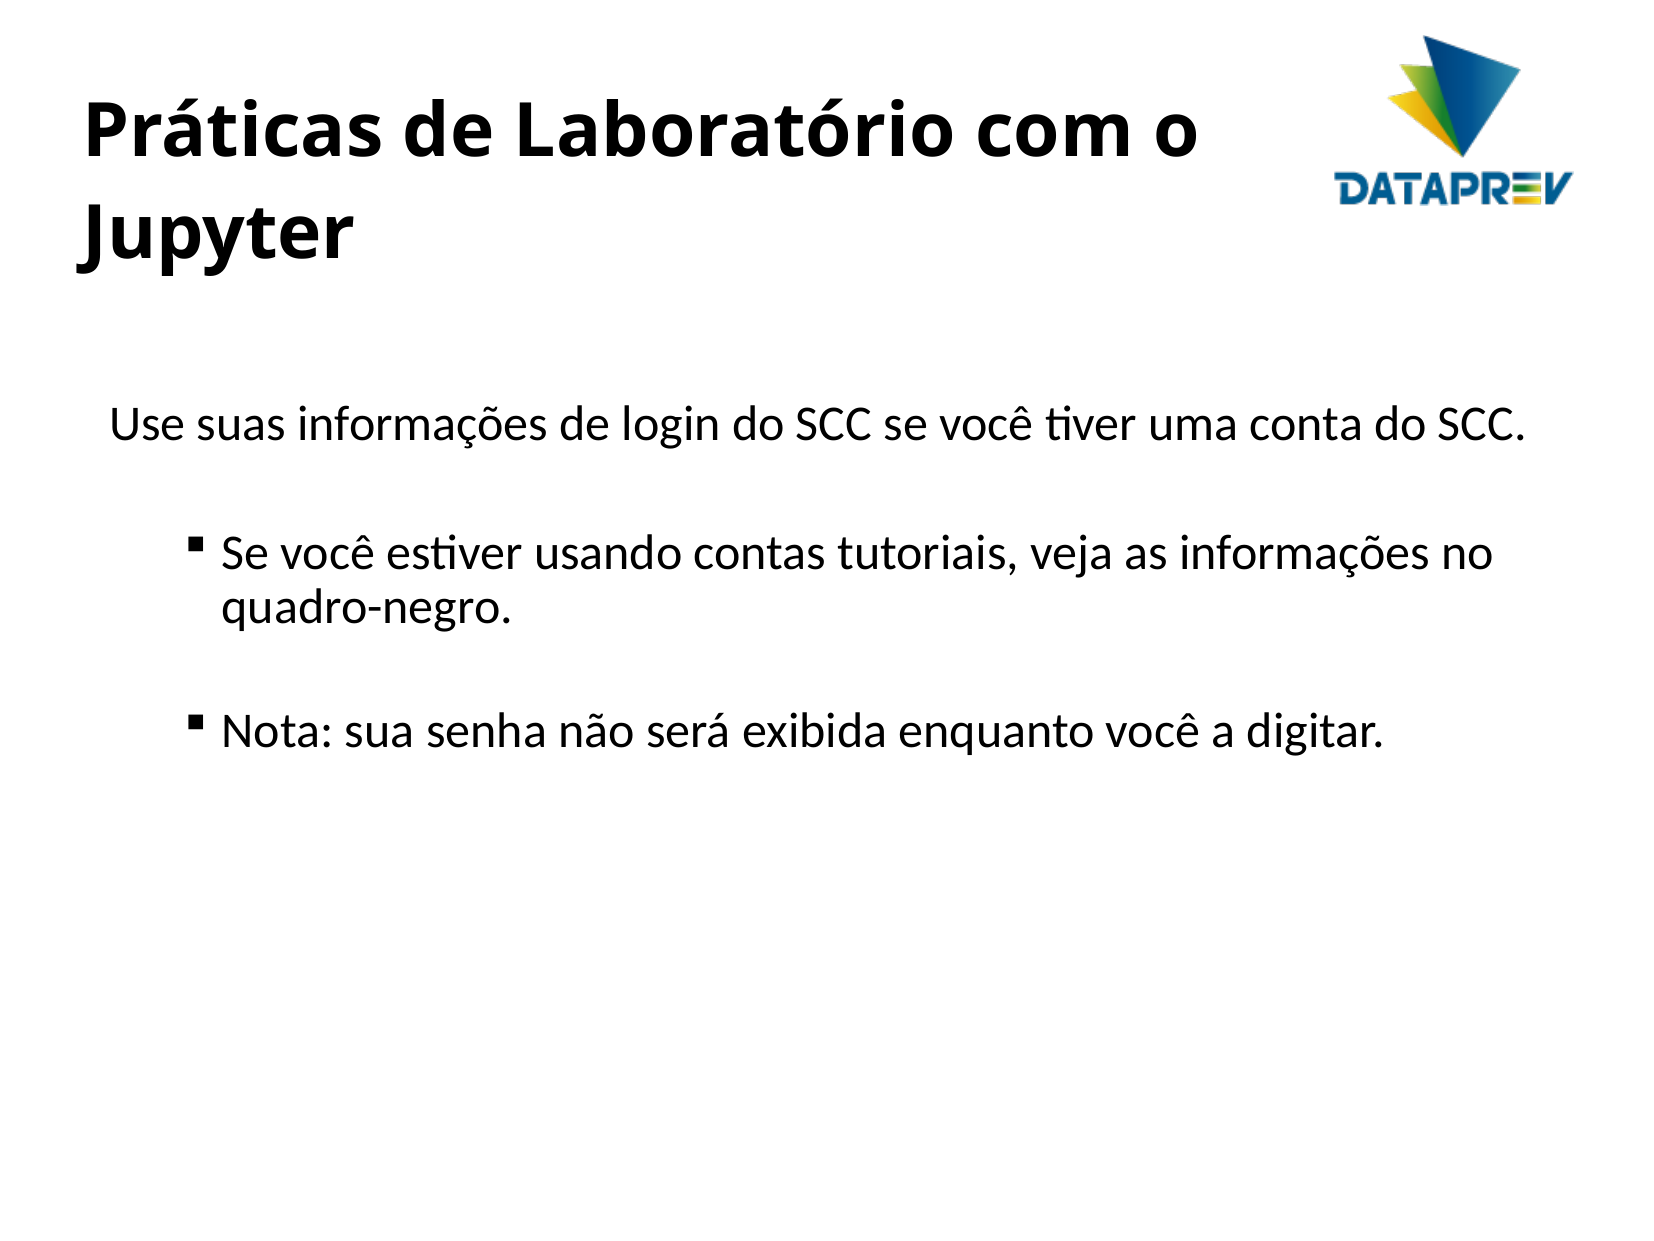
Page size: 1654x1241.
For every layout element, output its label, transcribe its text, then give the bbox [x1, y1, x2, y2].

picture [1334, 35, 1574, 206]
text_box Use suas informações de login do SCC se você tiver uma conta do SCC. Se você estiver usando contas tutoriais, veja as informações no quadro-negro. Nota: sua senha não será exibida enquanto você a digitar. [94, 299, 1560, 1014]
title Práticas de Laboratório com o Jupyter [82, 84, 1252, 272]
